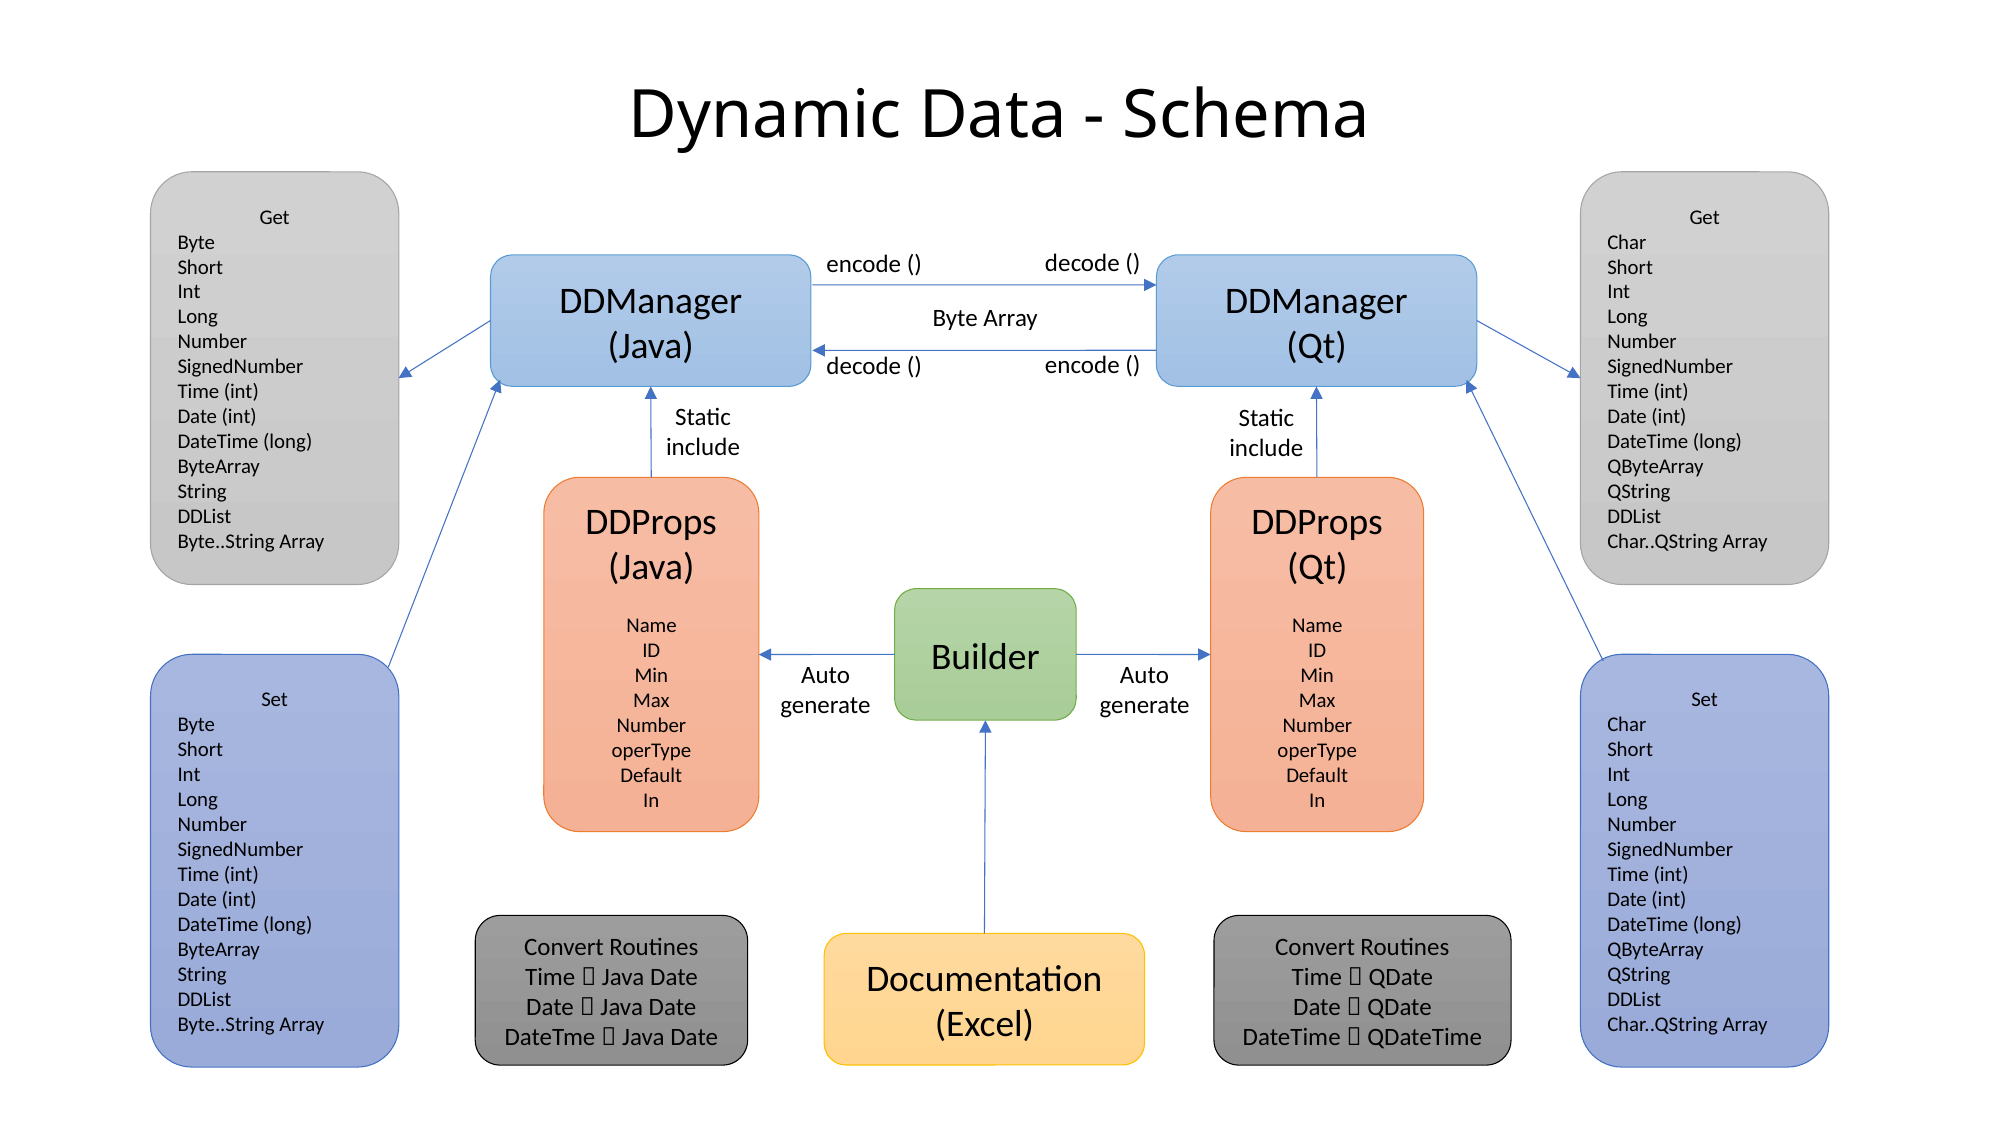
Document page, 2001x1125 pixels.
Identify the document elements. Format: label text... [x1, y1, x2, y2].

text_box Convert Routines Time  Java Date Date  Java Date DateTme  Java Date [475, 915, 748, 1066]
text_box Builder [894, 588, 1077, 721]
text_box DDProps (Qt) Name ID Min Max Number operType Default In [1210, 477, 1424, 832]
text_box Auto generate [765, 651, 886, 727]
text_box Static include [651, 393, 756, 469]
text_box encode () [811, 239, 938, 285]
text_box DDManager (Qt) [1156, 254, 1477, 387]
text_box DDManager (Java) [490, 254, 811, 387]
text_box Set Char Short Int Long Number SignedNumber Time (int) Date (int) DateTime (long) QByteArray QString DDList Char..QString Array [1580, 654, 1829, 1068]
text_box Convert Routines Time  QDate Date  QDate DateTime  QDateTime [1213, 915, 1512, 1066]
text_box encode () [1030, 341, 1156, 387]
text_box Static include [1214, 394, 1319, 470]
text_box DDProps (Java) Name ID Min Max Number operType Default In [543, 477, 759, 832]
text_box Get Byte Short Int Long Number SignedNumber Time (int) Date (int) DateTime (long) ByteArray String DDList Byte..String Array [150, 171, 399, 585]
text_box Set Byte Short Int Long Number SignedNumber Time (int) Date (int) DateTime (long) ByteArray String DDList Byte..String Array [150, 654, 399, 1068]
text_box Auto generate [1084, 651, 1205, 727]
text_box decode () [811, 341, 938, 387]
title Dynamic Data - Schema [137, 59, 1863, 172]
text_box Get Char Short Int Long Number SignedNumber Time (int) Date (int) DateTime (long) QByteArray QString DDList Char..QString Array [1580, 171, 1829, 585]
text_box decode () [1030, 239, 1156, 285]
text_box Byte Array [917, 294, 1053, 340]
text_box Documentation (Excel) [824, 933, 1145, 1066]
